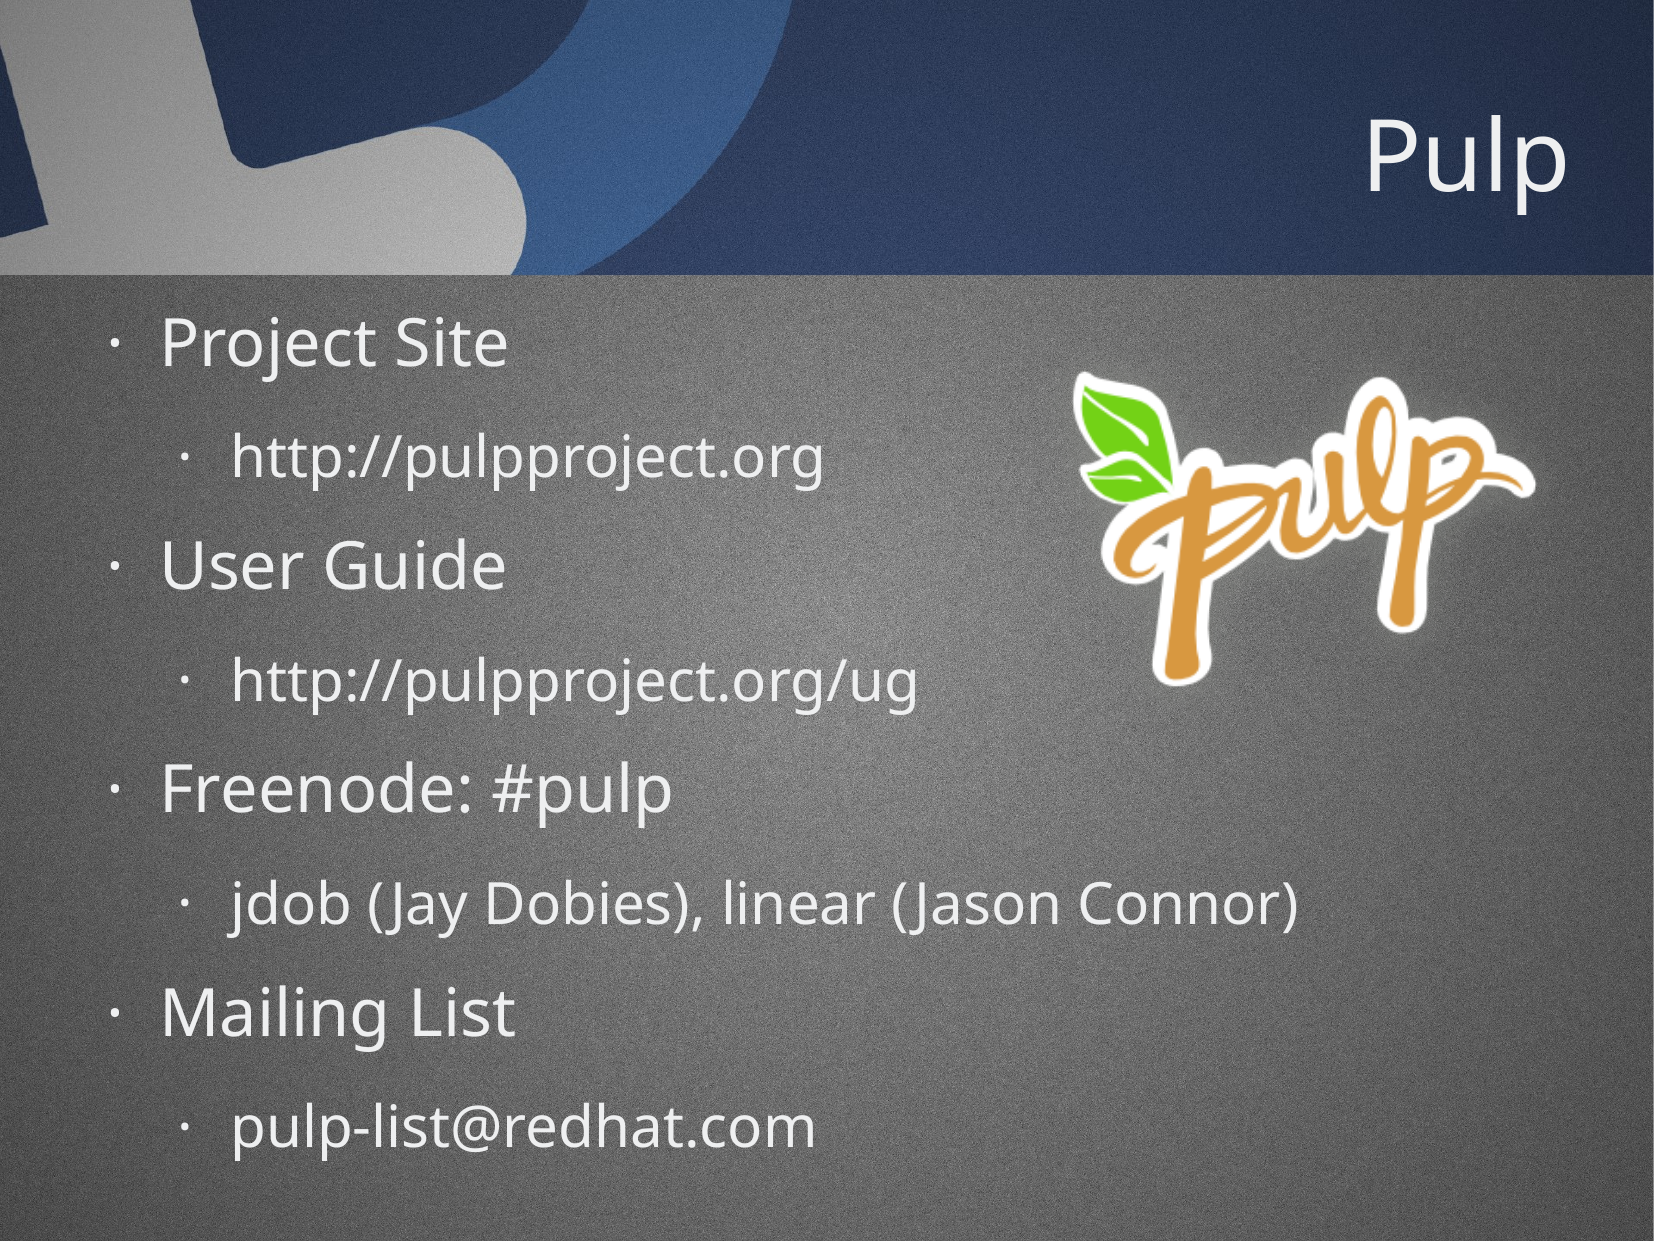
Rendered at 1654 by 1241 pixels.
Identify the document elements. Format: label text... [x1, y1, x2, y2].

title Pulp [82, 49, 1571, 257]
picture [0, 0, 1654, 1241]
list Project Site http://pulpproject.org User Guide http://pulpproject.org/ug Freenode: #pulp jdob (Jay Dobies), linear (Jason Connor) Mailing List pulp-list@redhat.com [88, 295, 1577, 1114]
